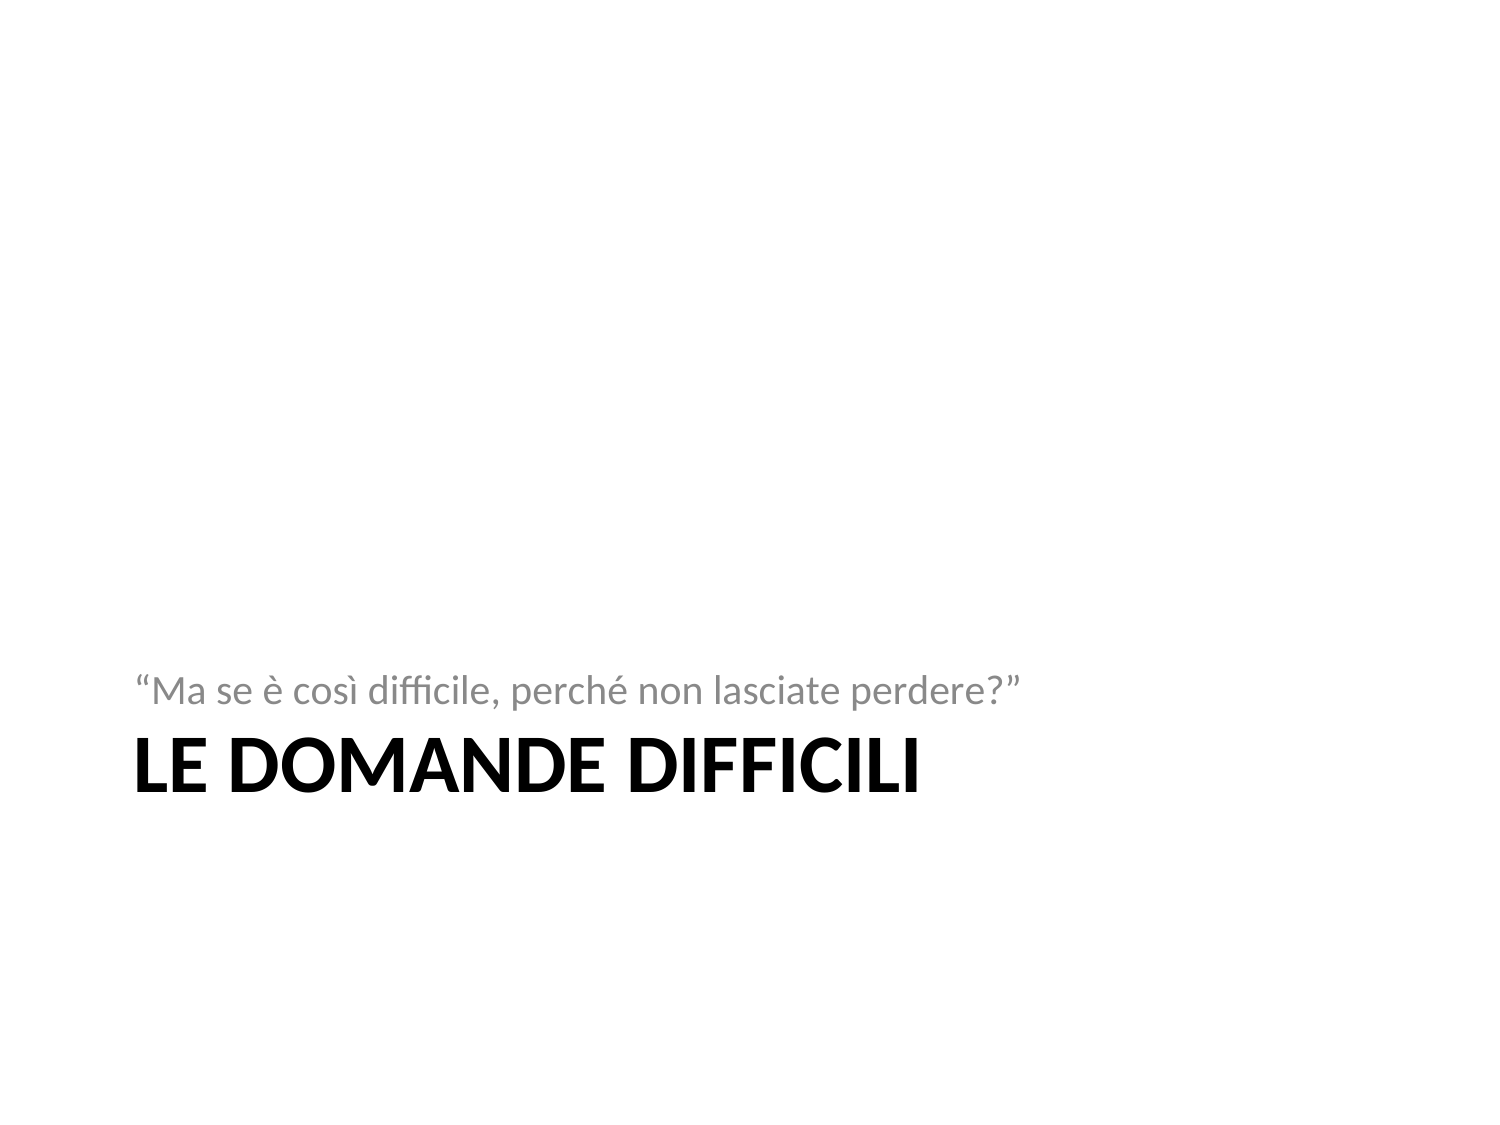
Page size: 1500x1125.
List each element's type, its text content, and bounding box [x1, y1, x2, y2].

list “Ma se è così difficile, perché non lasciate perdere?” [118, 476, 1394, 723]
title LE DOMANDE DIFFICILI [118, 723, 1394, 947]
